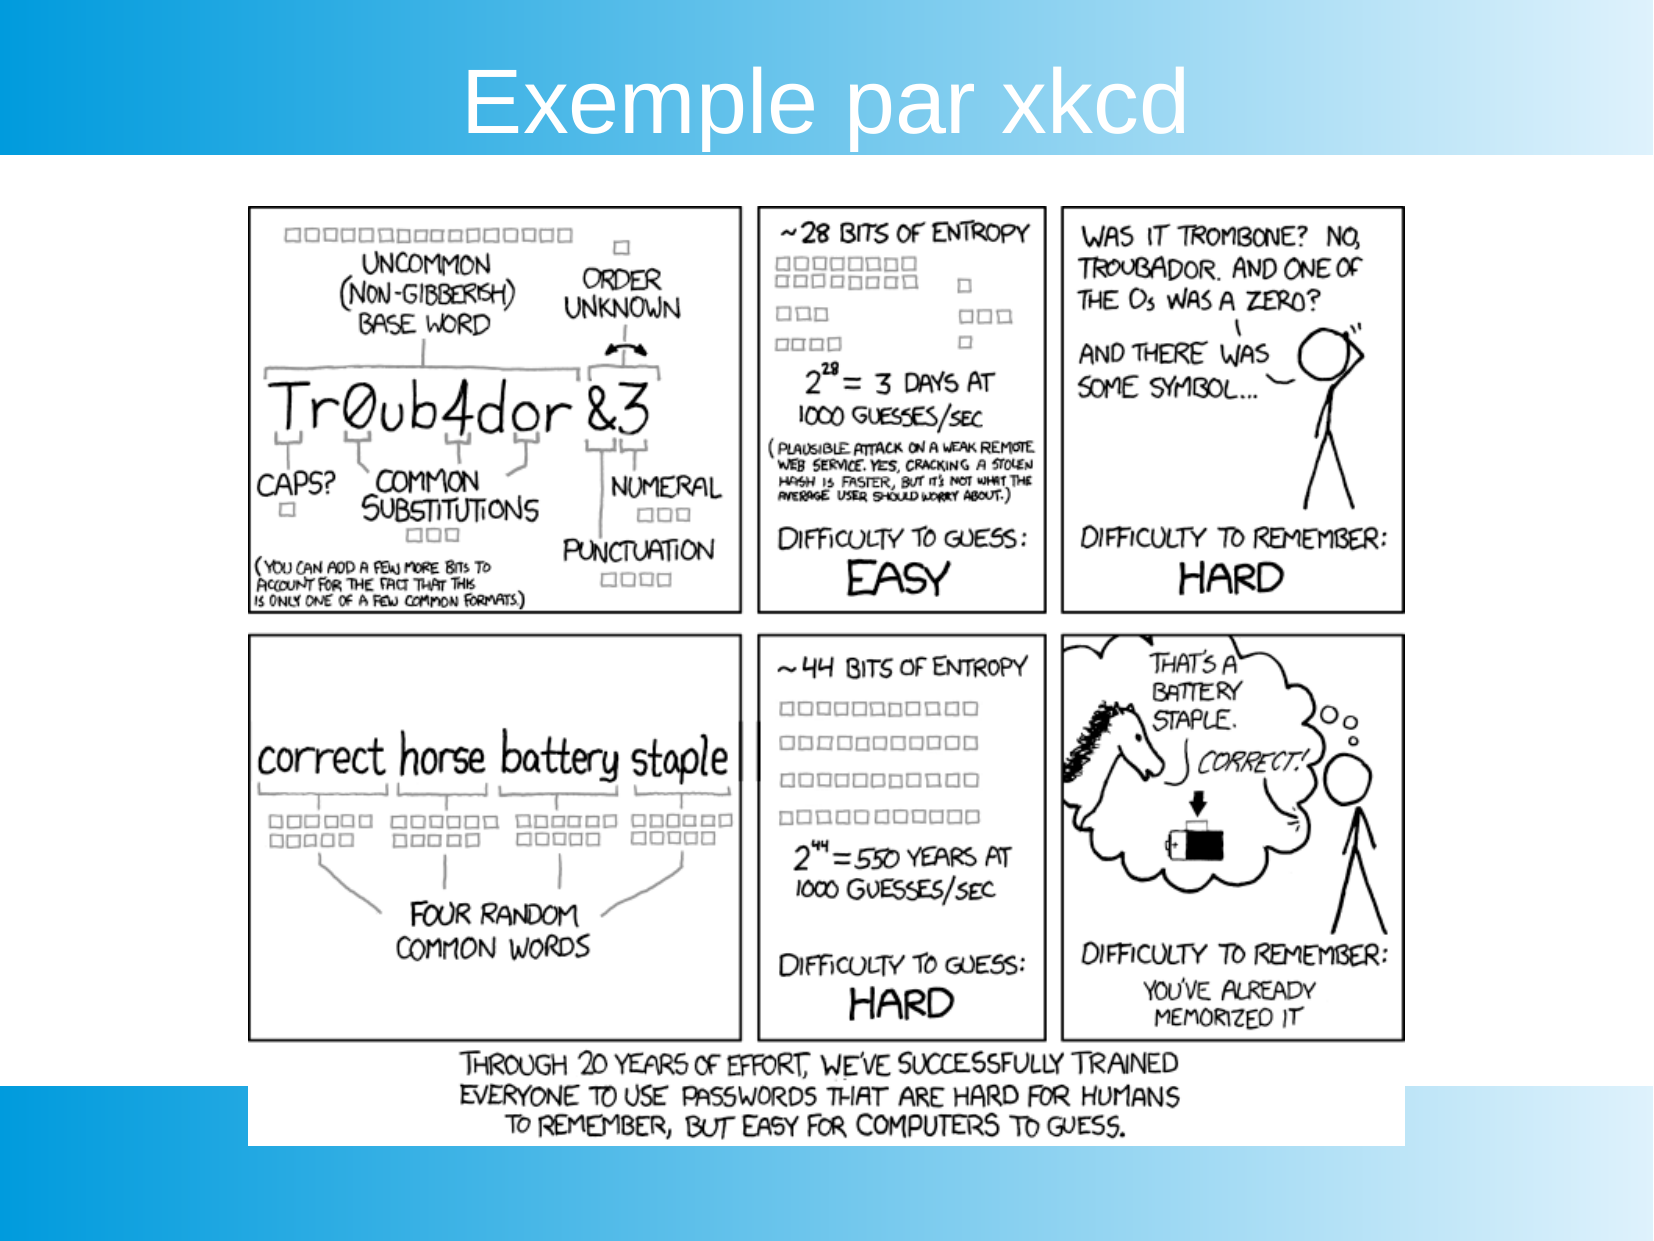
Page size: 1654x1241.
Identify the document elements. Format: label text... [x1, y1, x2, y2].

picture [248, 206, 1405, 1146]
title Exemple par xkcd [82, 49, 1571, 155]
